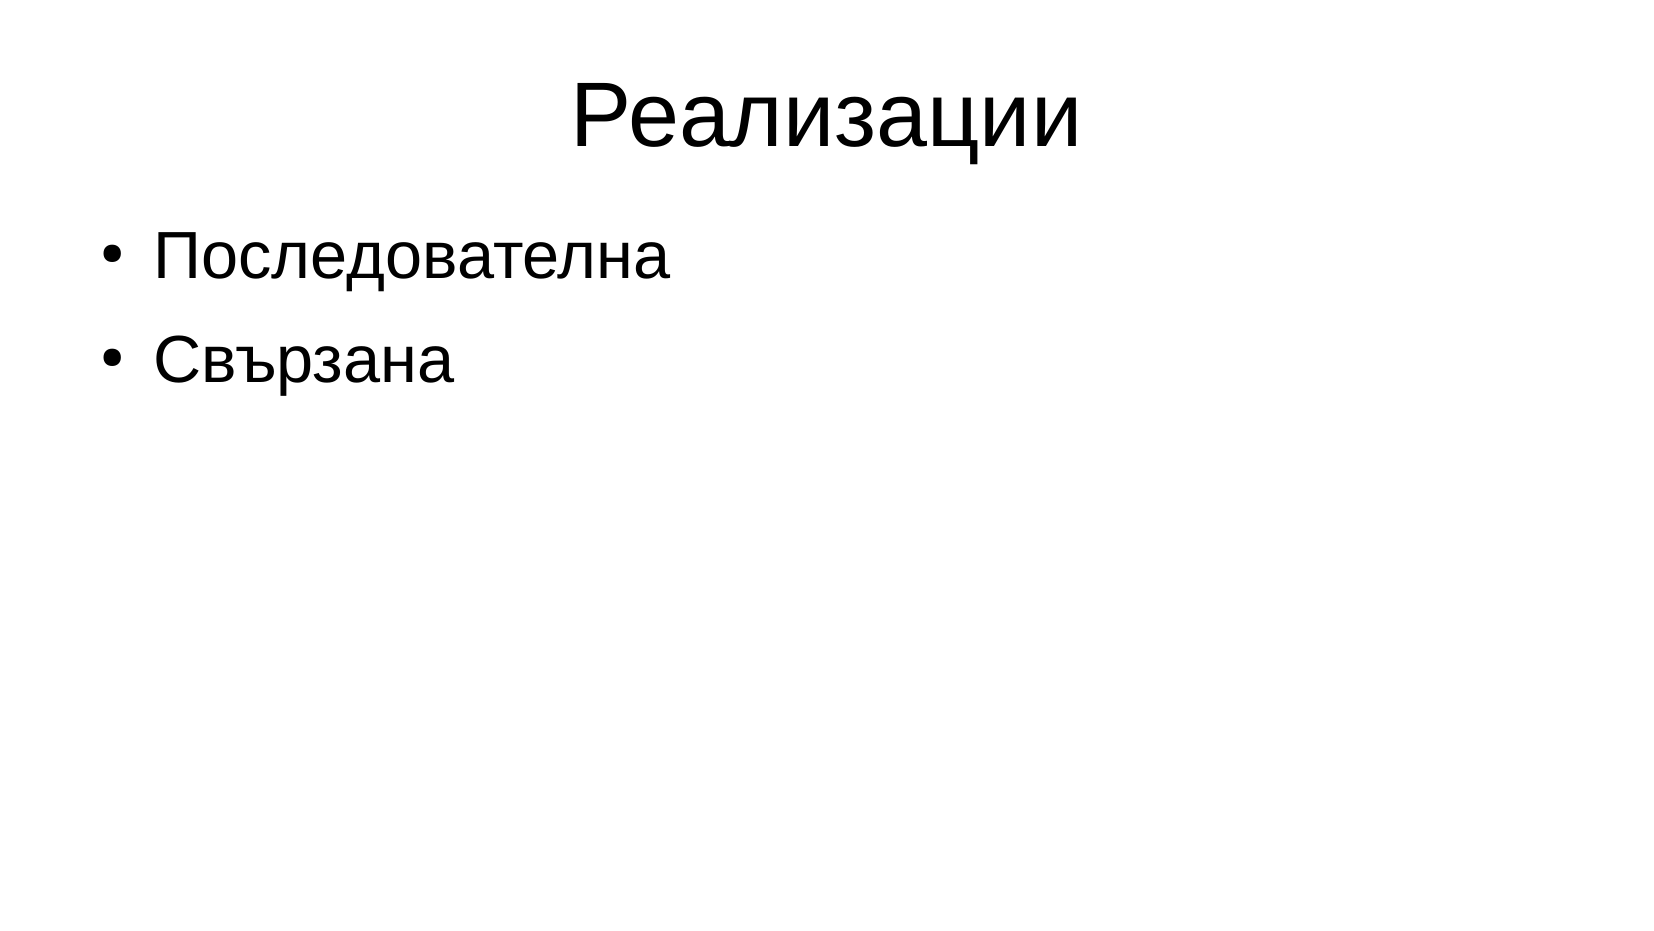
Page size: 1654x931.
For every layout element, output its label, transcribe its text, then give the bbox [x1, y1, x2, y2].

title Реализации [82, 37, 1571, 193]
list Последователна Свързана [82, 217, 1571, 758]
